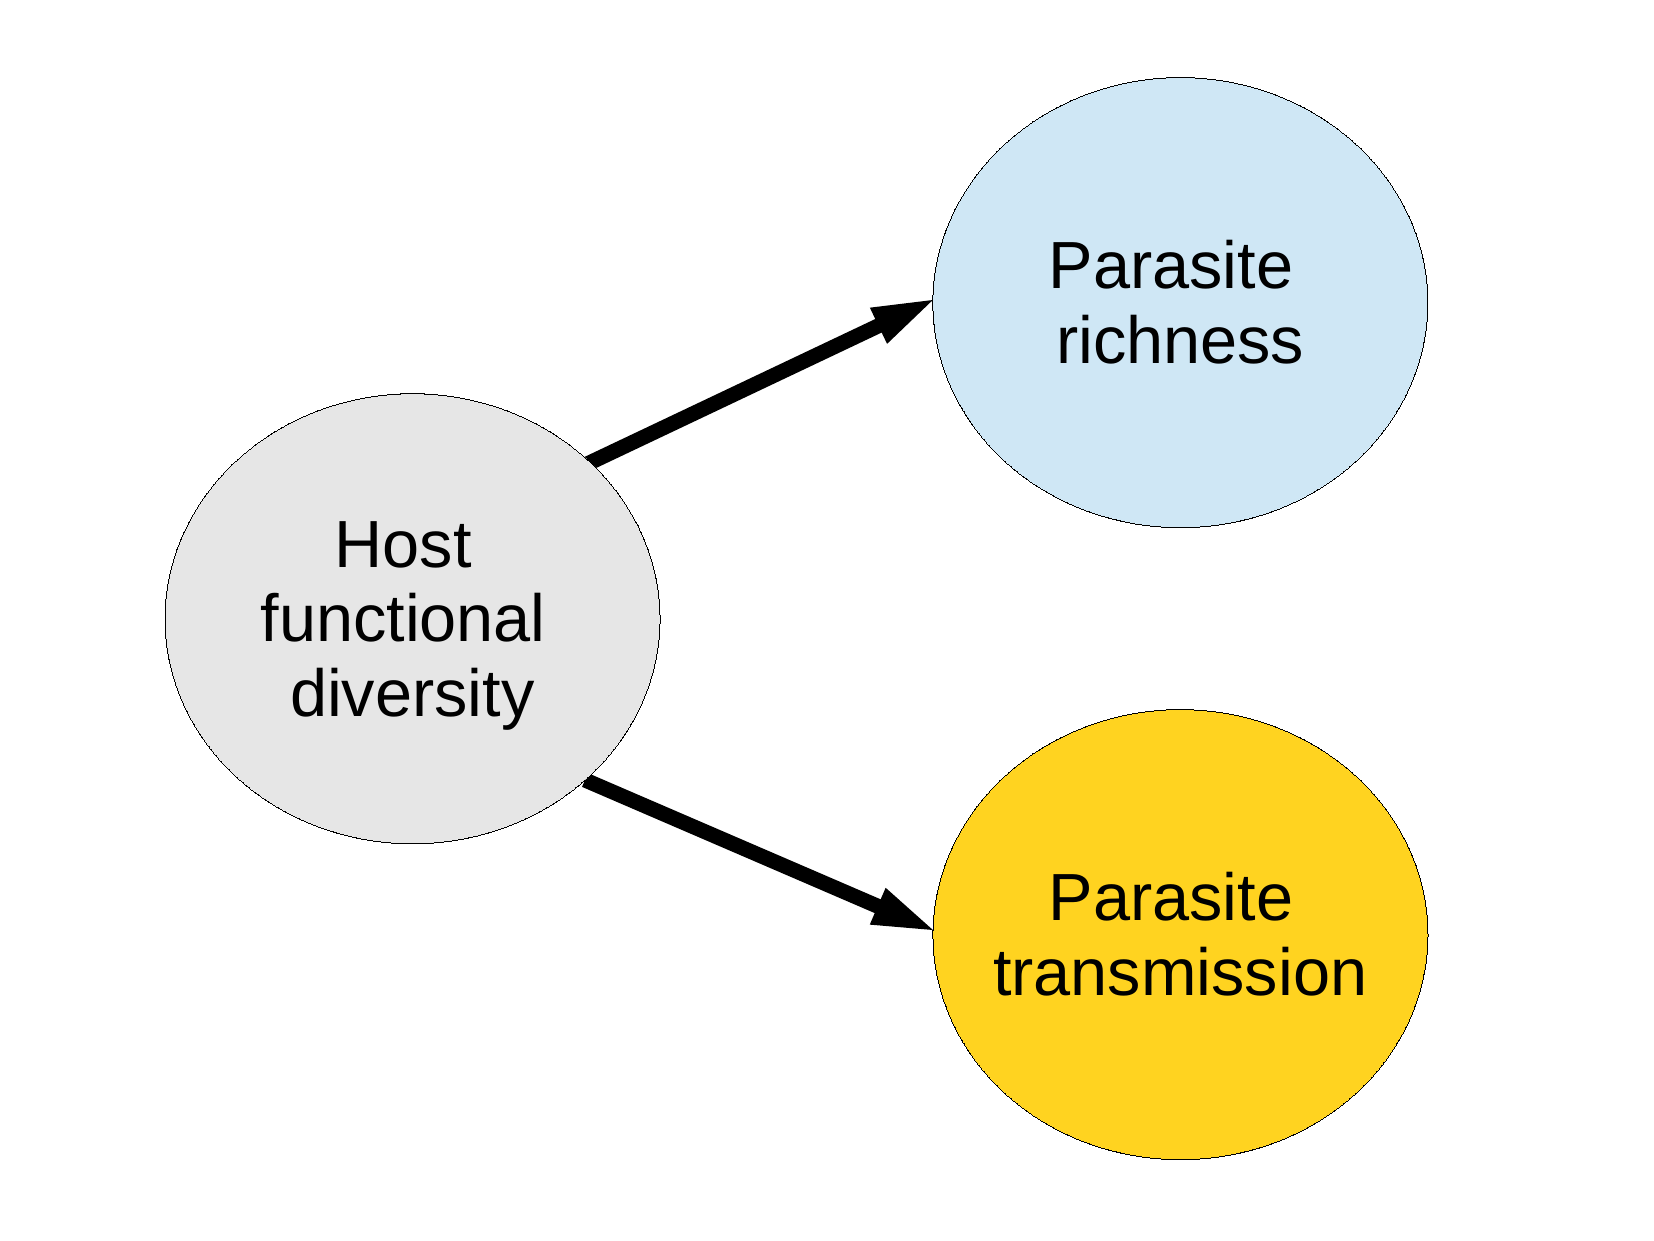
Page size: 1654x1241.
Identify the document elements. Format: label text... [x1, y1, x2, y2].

text_box Host functional diversity [165, 393, 661, 844]
text_box Parasite richness [932, 77, 1428, 528]
text_box [495, 852, 949, 981]
text_box Parasite transmission [932, 709, 1429, 1160]
